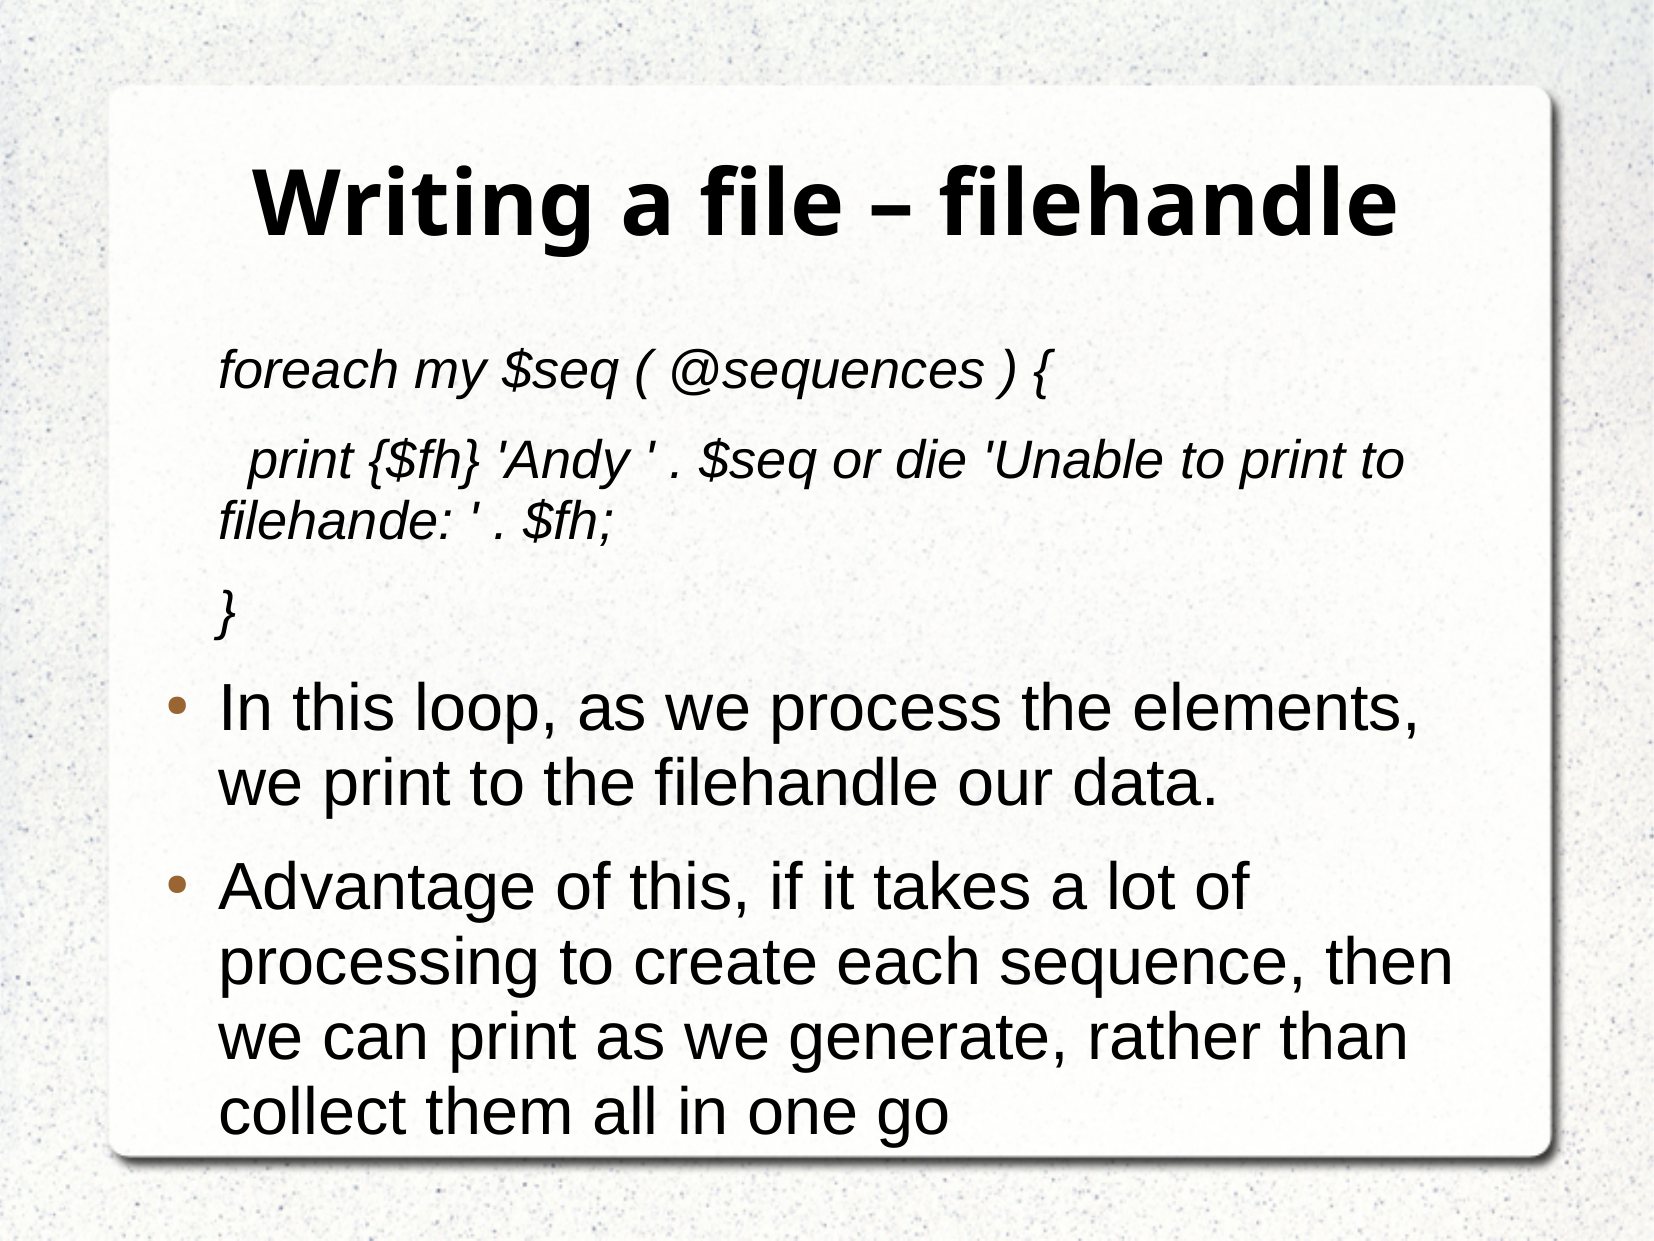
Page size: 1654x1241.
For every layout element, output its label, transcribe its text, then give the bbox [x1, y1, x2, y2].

list foreach my $seq ( @sequences ) { print {$fh} 'Andy ' . $seq or die 'Unable to print to filehande: ' . $fh; } In this loop, as we process the elements, we print to the filehandle our data. Advantage of this, if it takes a lot of processing to create each sequence, then we can print as we generate, rather than collect them all in one go [147, 339, 1506, 1148]
title Writing a file – filehandle [118, 96, 1536, 304]
picture [0, 0, 1654, 1241]
